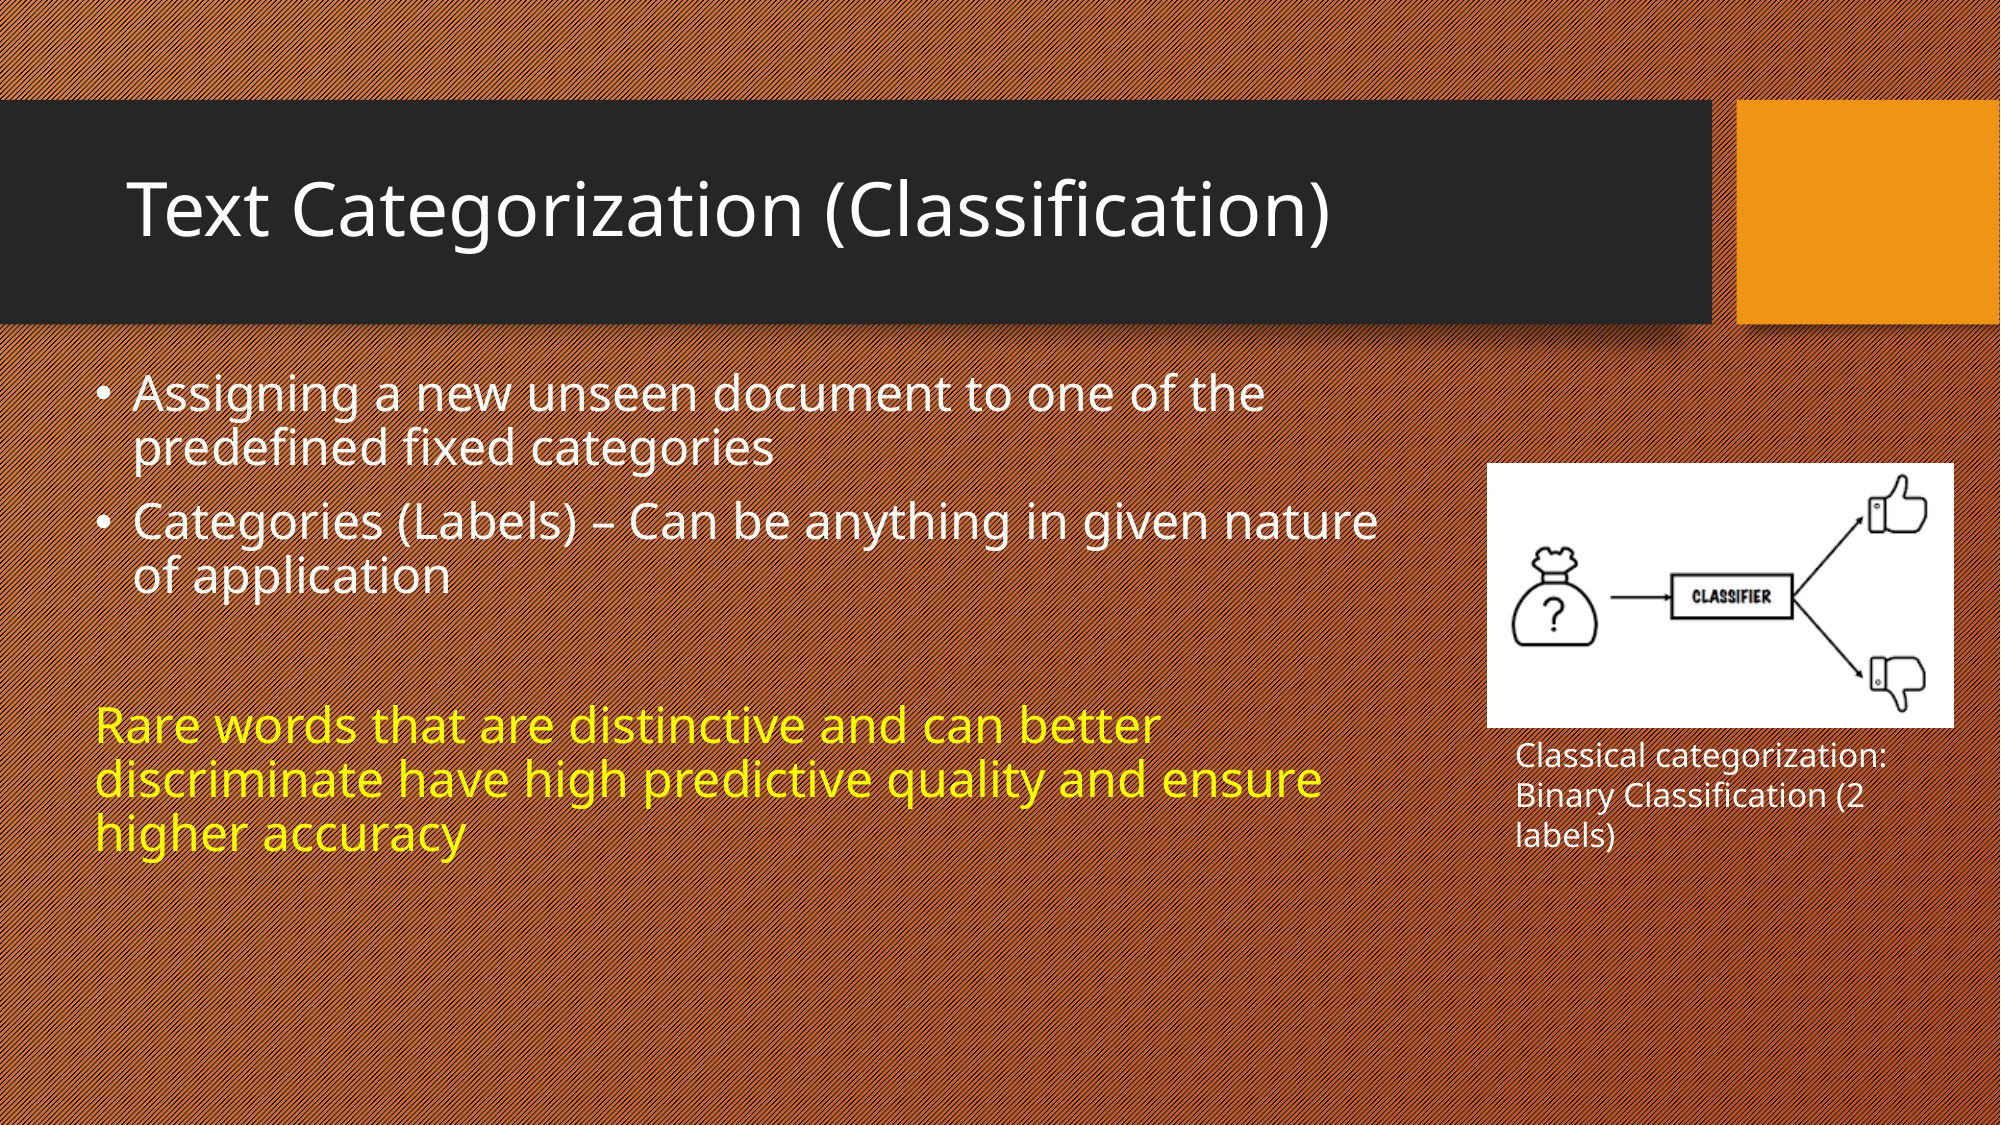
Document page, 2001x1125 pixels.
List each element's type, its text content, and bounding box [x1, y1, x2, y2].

title Text Categorization (Classification) [111, 123, 1689, 301]
list Assigning a new unseen document to one of the predefined fixed categories Categories (Labels) – Can be anything in given nature of application Rare words that are distinctive and can better discriminate have high predictive quality and ensure higher accuracy [79, 360, 1410, 1094]
picture [0, 0, 2000, 1125]
text_box Classical categorization: Binary Classification (2 labels) [1500, 727, 1941, 907]
